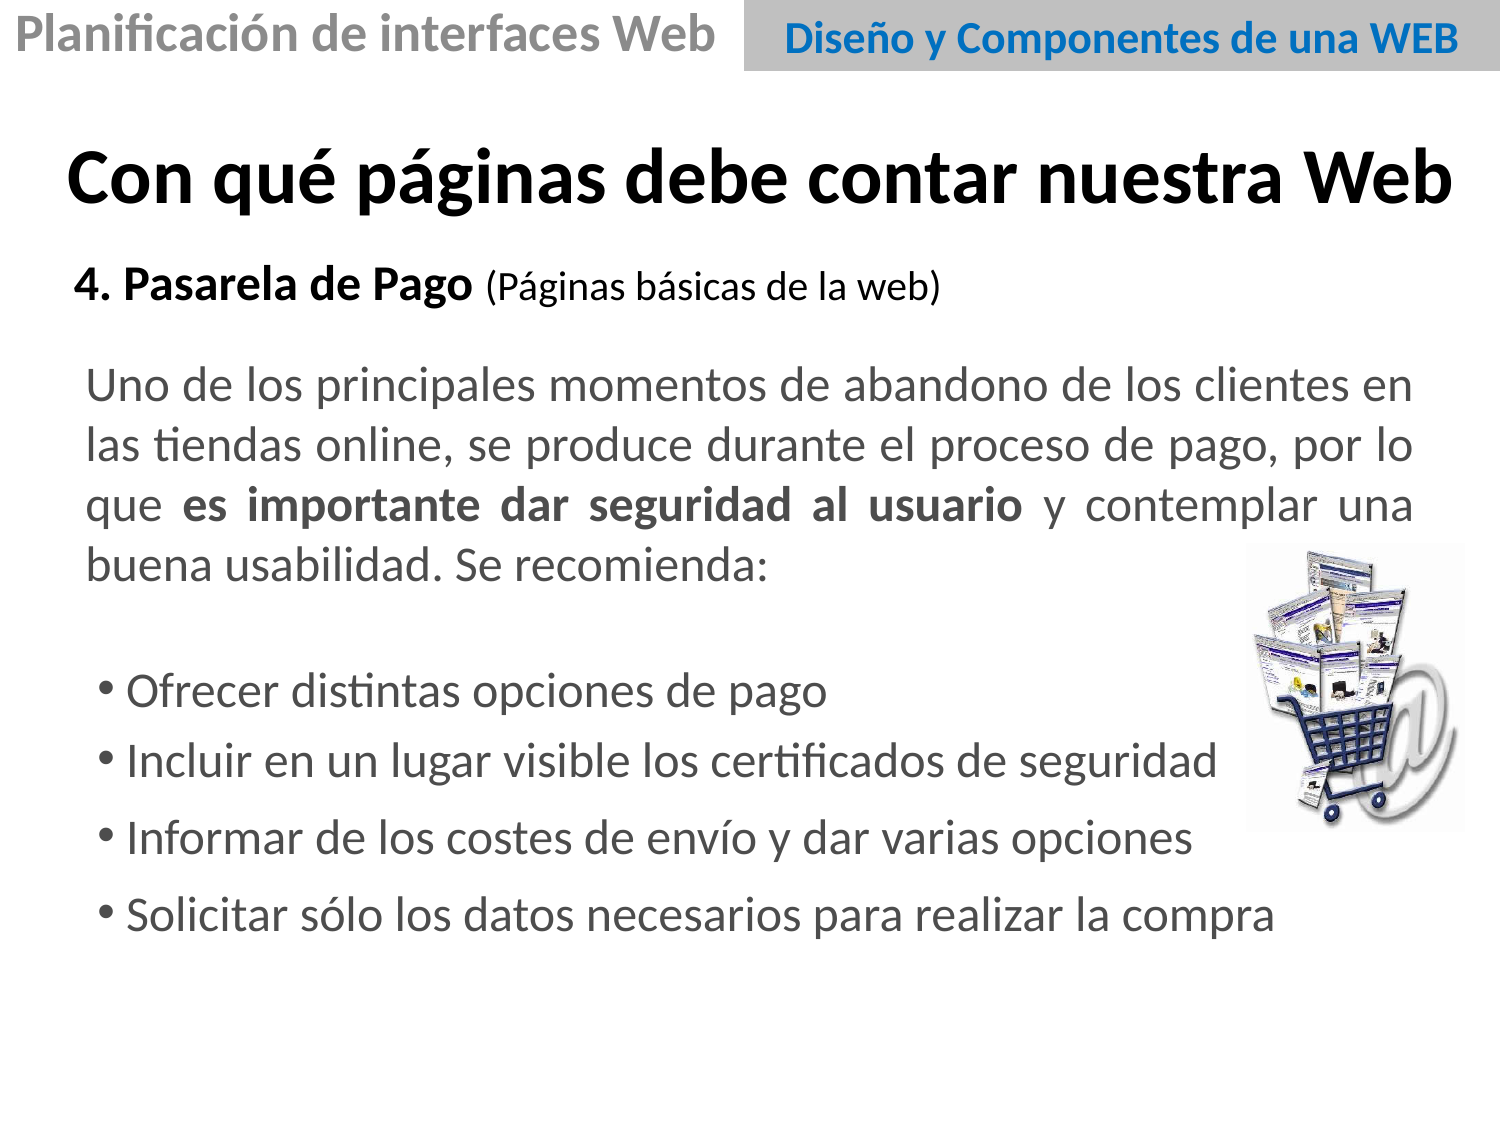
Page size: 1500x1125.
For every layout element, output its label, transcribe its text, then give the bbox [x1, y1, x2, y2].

text_box Uno de los principales momentos de abandono de los clientes en las tiendas online, se produce durante el proceso de pago, por lo que es importante dar seguridad al usuario y contemplar una buena usabilidad. Se recomienda: [70, 344, 1430, 584]
text_box Informar de los costes de envío y dar varias opciones [82, 797, 1359, 874]
title Planificación de interfaces Web [0, 0, 744, 60]
text_box Con qué páginas debe contar nuestra Web [23, 113, 1500, 230]
text_box 4. Pasarela de Pago (Páginas básicas de la web) [58, 242, 1382, 318]
text_box Solicitar sólo los datos necesarios para realizar la compra [82, 874, 1359, 979]
text_box Ofrecer distintas opciones de pago [82, 649, 1246, 710]
title Diseño y Componentes de una WEB [744, 0, 1500, 71]
picture [1246, 543, 1465, 832]
text_box Incluir en un lugar visible los certificados de seguridad [82, 720, 1246, 797]
